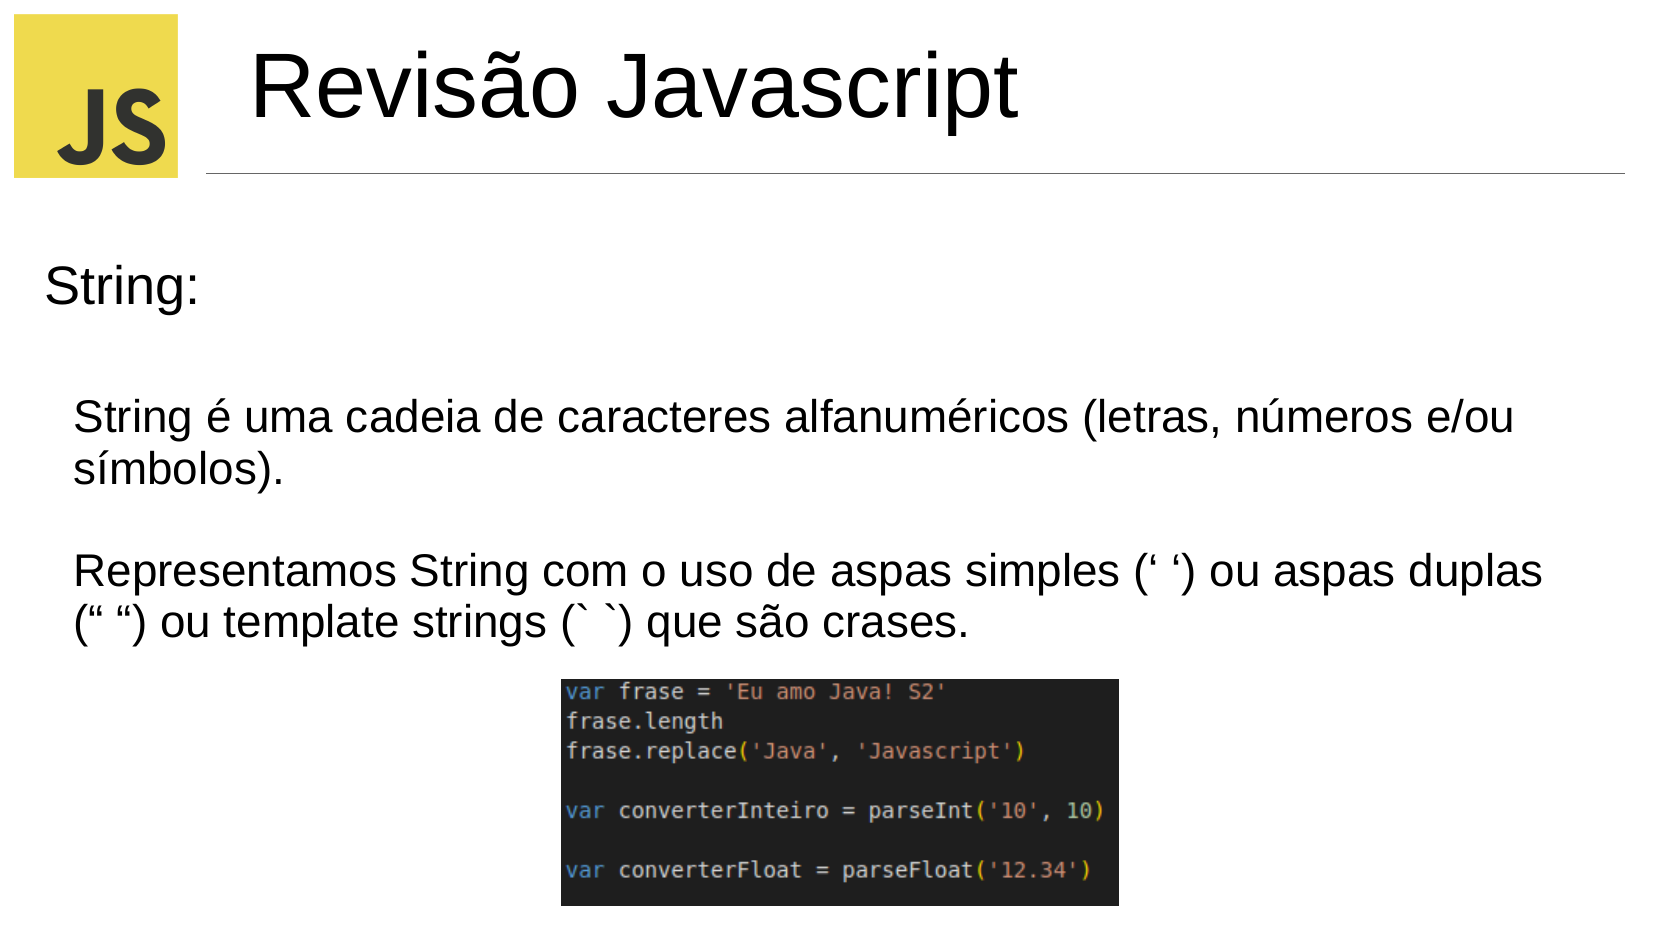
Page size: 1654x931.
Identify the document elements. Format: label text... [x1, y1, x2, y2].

picture [561, 679, 1119, 906]
text_box String: [29, 248, 502, 384]
title Revisão Javascript [249, 7, 1654, 164]
text_box String é uma cadeia de caracteres alfanuméricos (letras, números e/ou símbolos). Representamos String com o uso de aspas simples (‘ ‘) ou aspas duplas (“ “) ou template strings (` `) que são crases. [59, 383, 1595, 656]
picture [14, 14, 178, 178]
